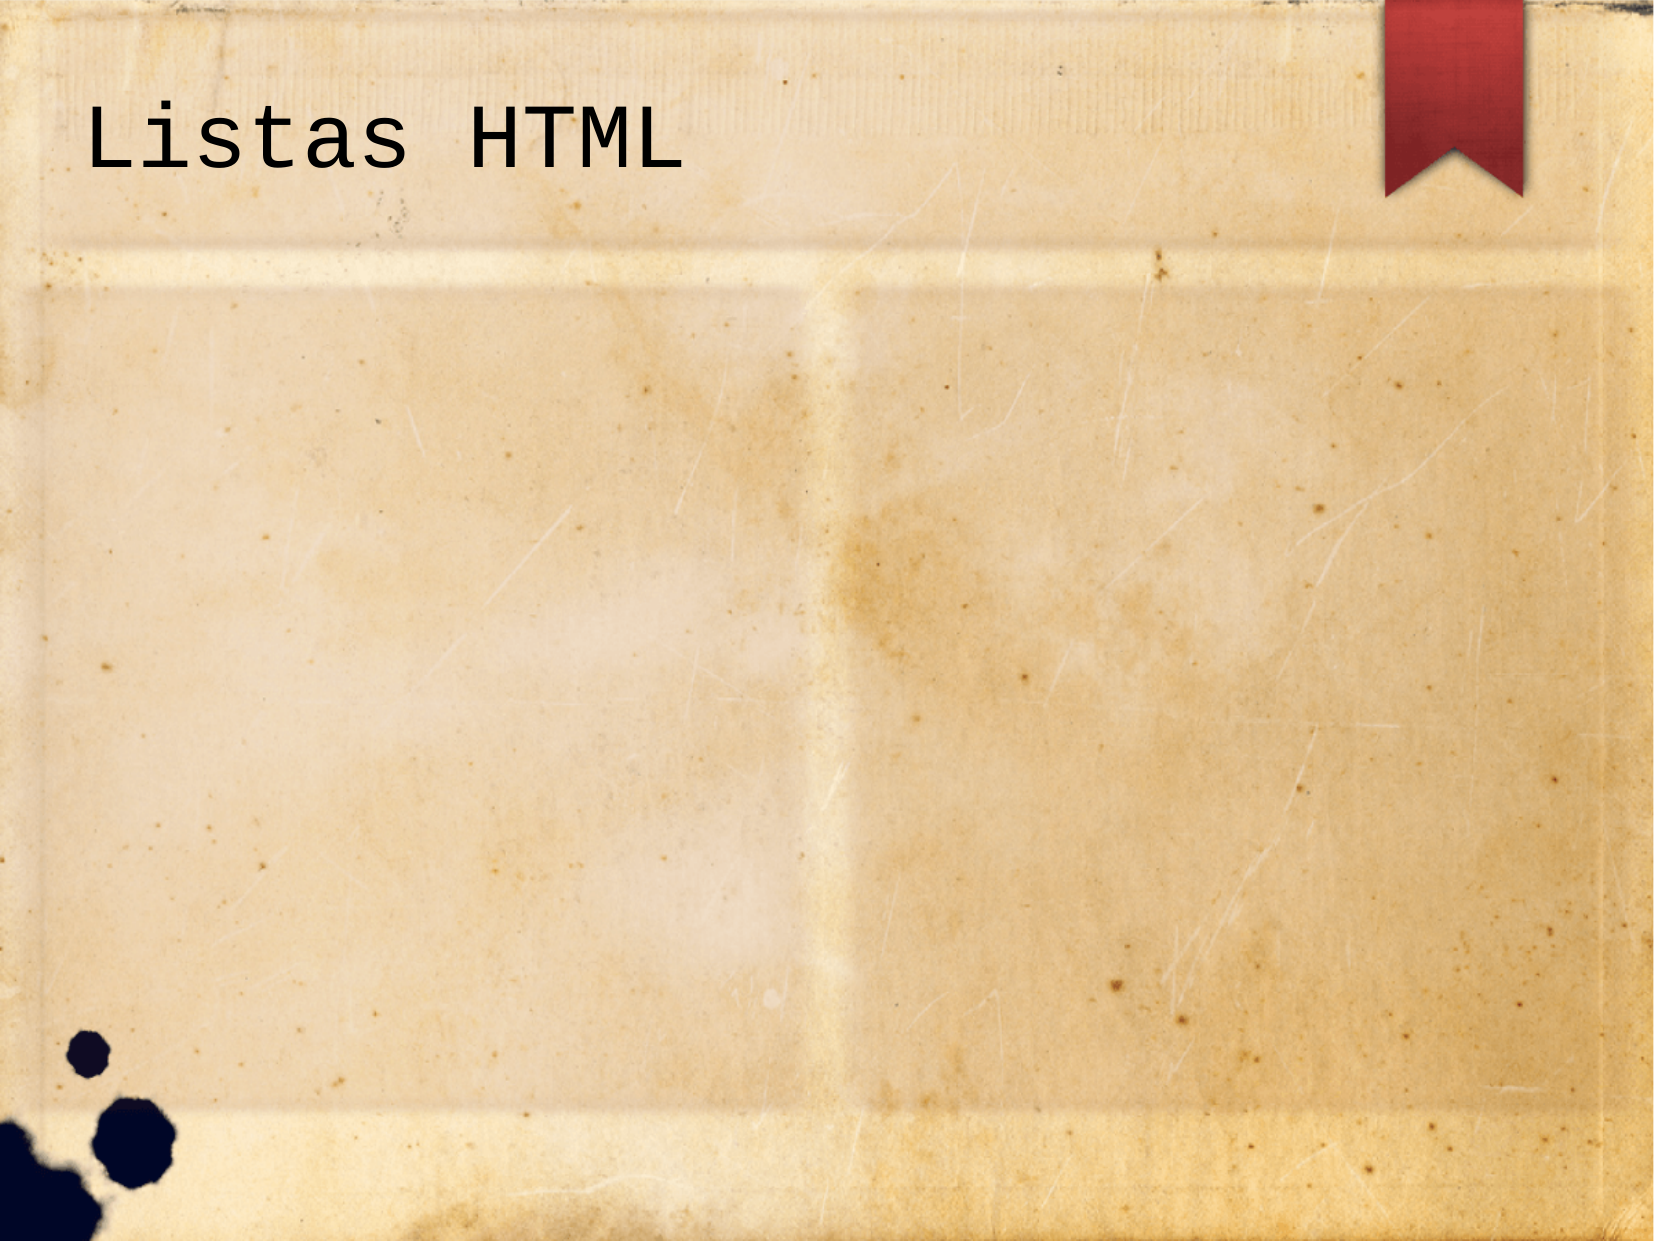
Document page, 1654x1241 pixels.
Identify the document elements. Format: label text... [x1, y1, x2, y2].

title Listas HTML [82, 49, 1347, 237]
picture [0, 0, 1654, 1241]
